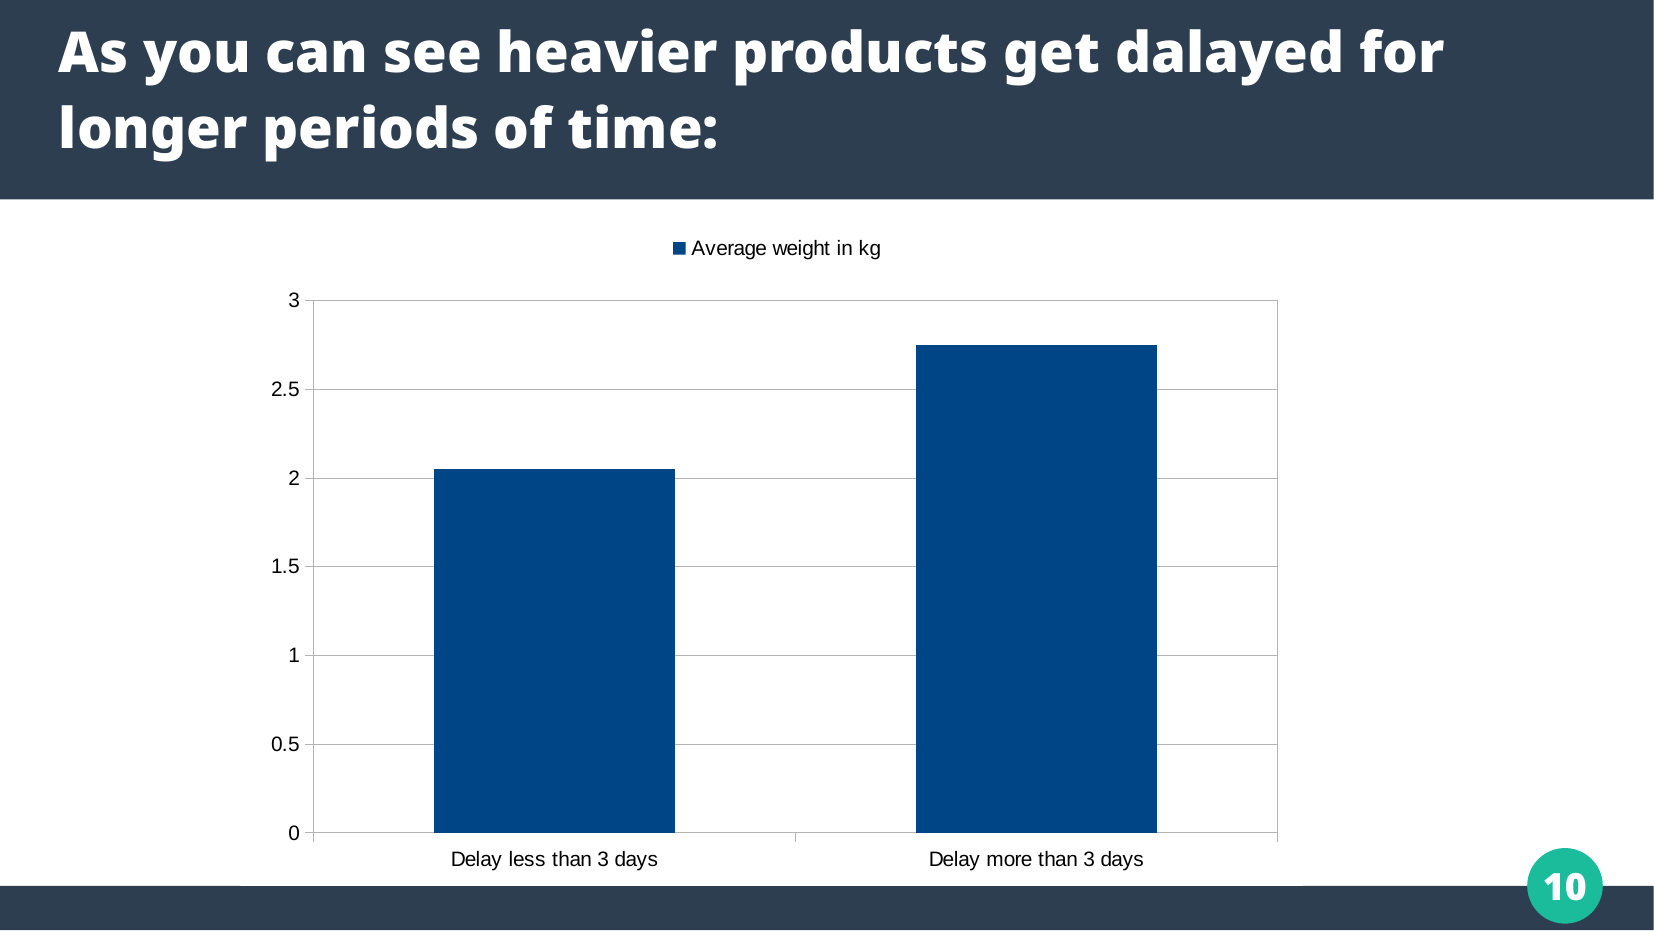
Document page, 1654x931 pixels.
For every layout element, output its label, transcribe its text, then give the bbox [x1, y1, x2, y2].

title As you can see heavier products get dalayed for longer periods of time: [59, 29, 1595, 148]
chart [240, 206, 1303, 886]
